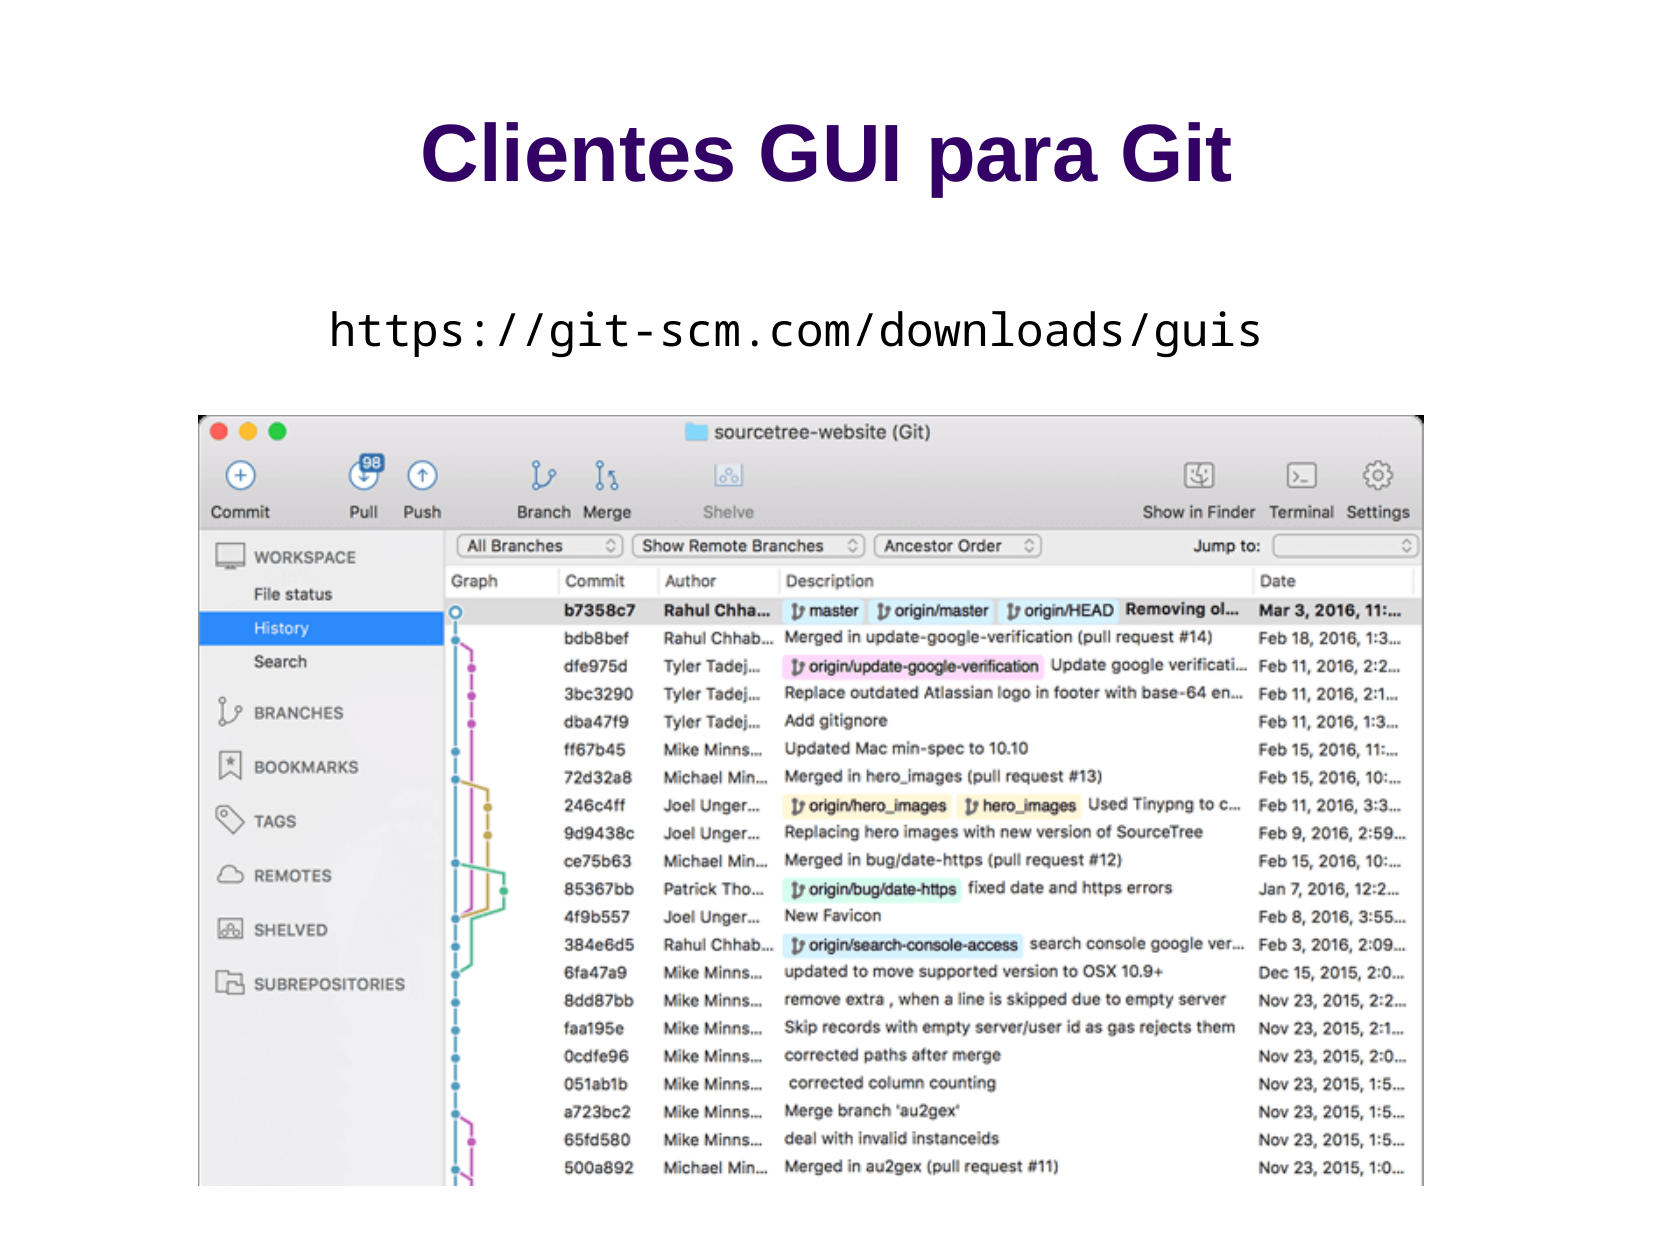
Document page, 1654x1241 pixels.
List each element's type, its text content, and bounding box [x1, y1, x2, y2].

text_box https://git-scm.com/downloads/guis [284, 239, 1335, 415]
picture [198, 415, 1424, 1186]
title Clientes GUI para Git [82, 49, 1571, 257]
